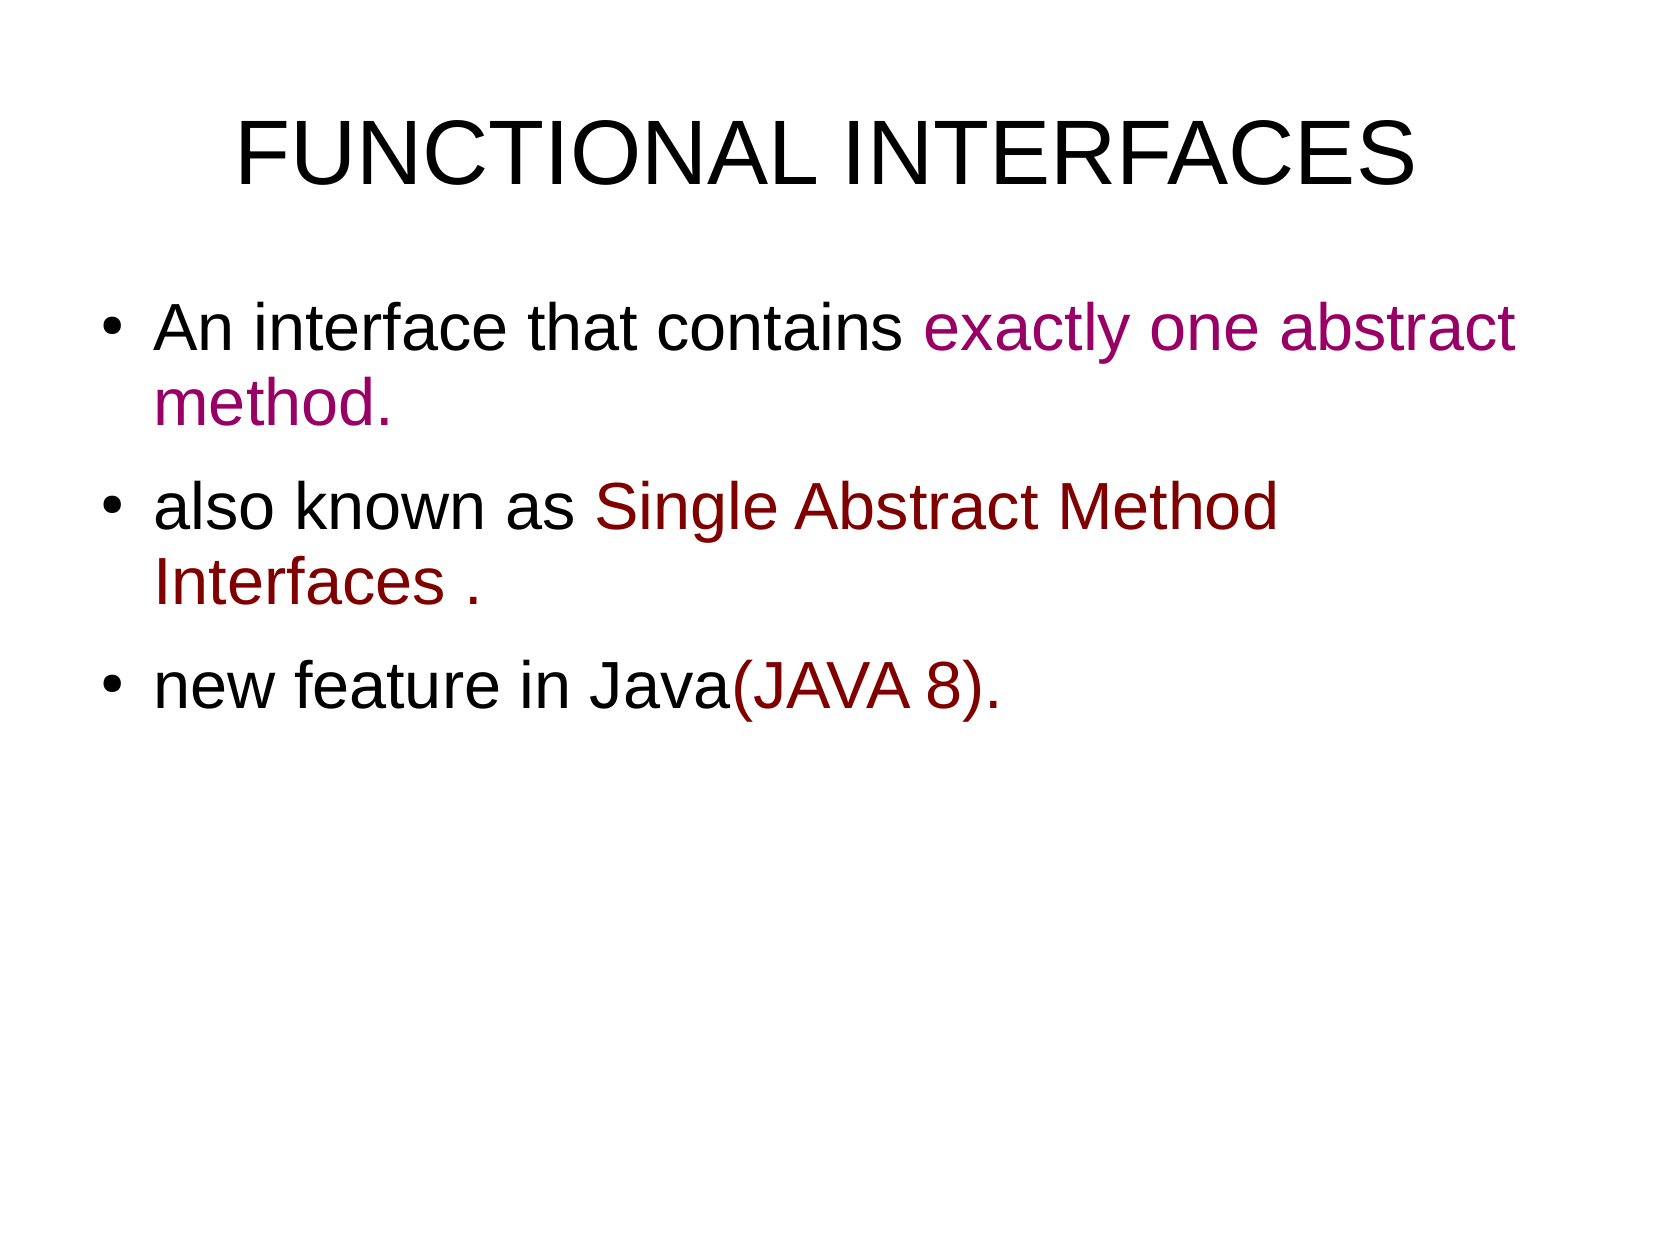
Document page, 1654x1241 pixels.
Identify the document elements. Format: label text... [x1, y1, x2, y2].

list An interface that contains exactly one abstract method. also known as Single Abstract Method Interfaces . new feature in Java(JAVA 8). [82, 290, 1571, 1010]
title FUNCTIONAL INTERFACES [82, 49, 1571, 257]
